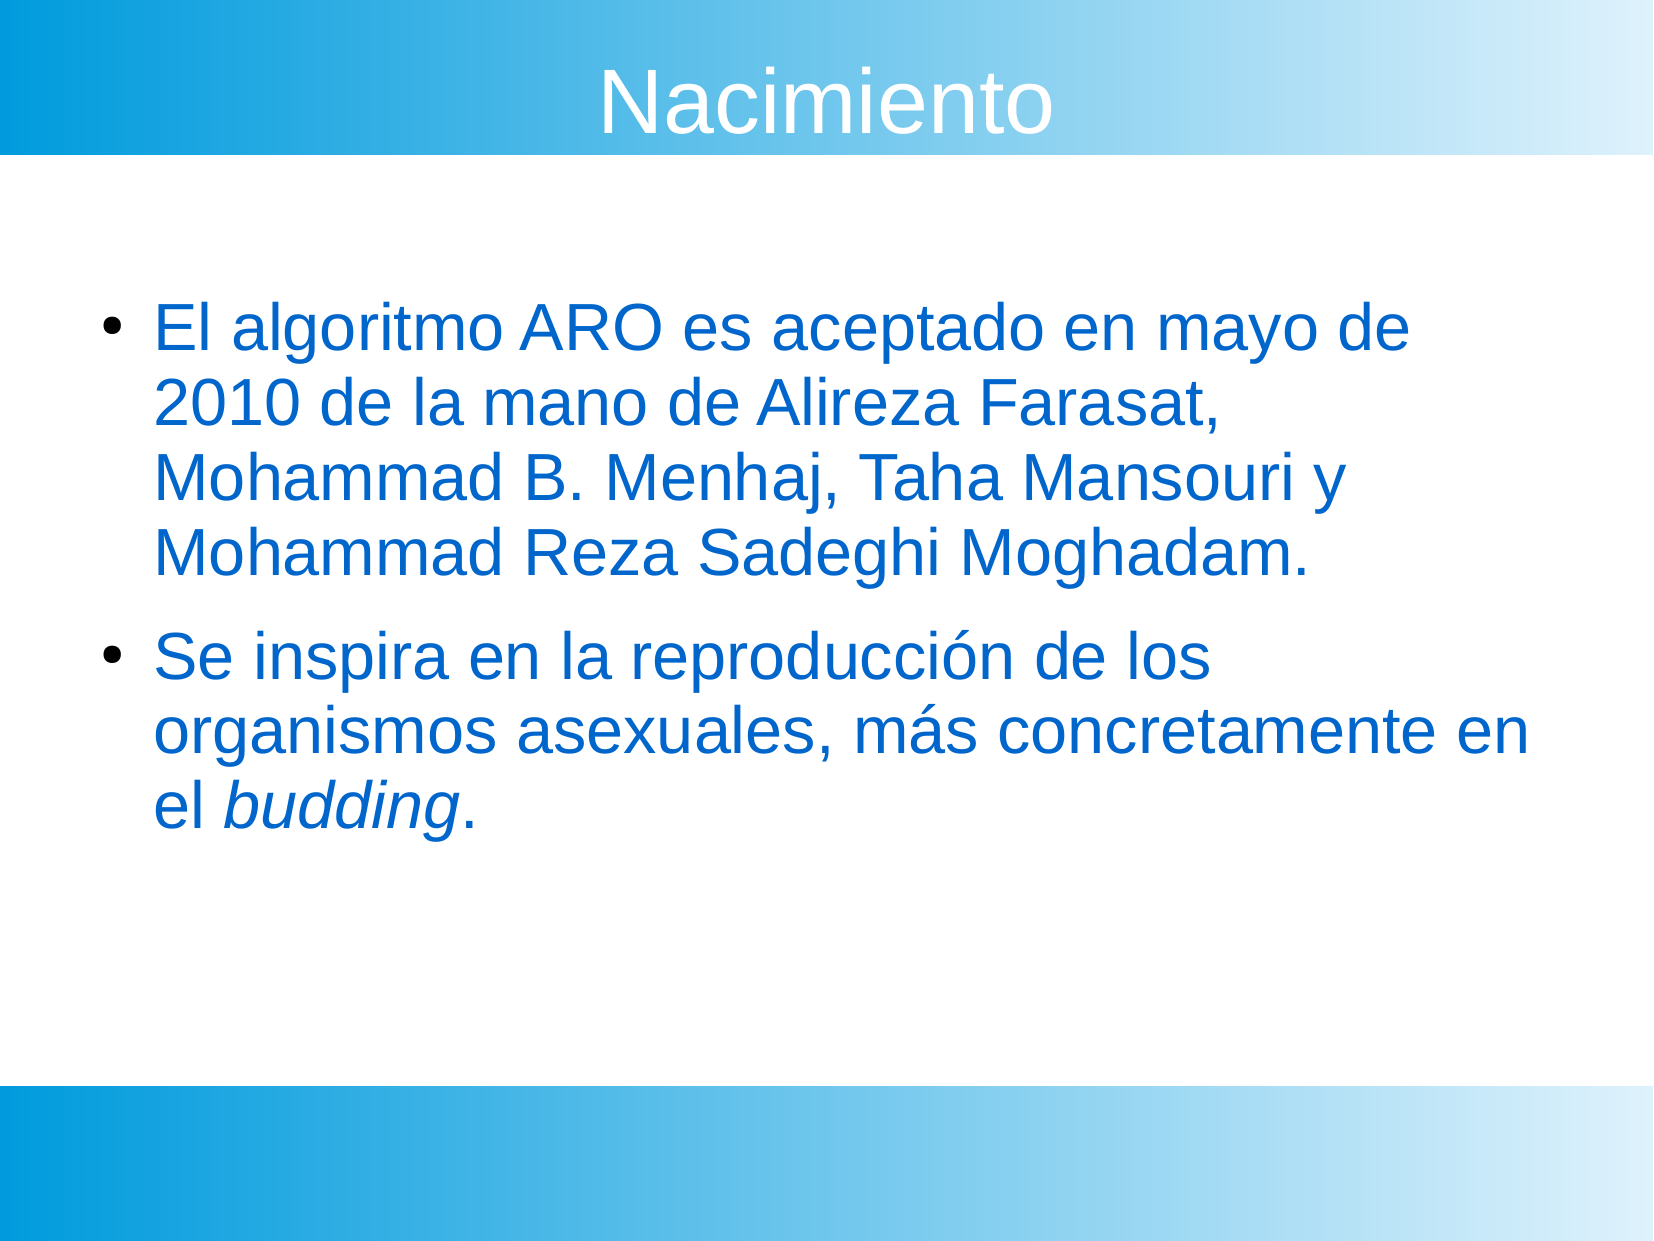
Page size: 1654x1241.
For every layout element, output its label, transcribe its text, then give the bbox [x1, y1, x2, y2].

list El algoritmo ARO es aceptado en mayo de 2010 de la mano de Alireza Farasat, Mohammad B. Menhaj, Taha Mansouri y Mohammad Reza Sadeghi Moghadam. Se inspira en la reproducción de los organismos asexuales, más concretamente en el budding. [82, 290, 1571, 1010]
title Nacimiento [82, 49, 1571, 155]
